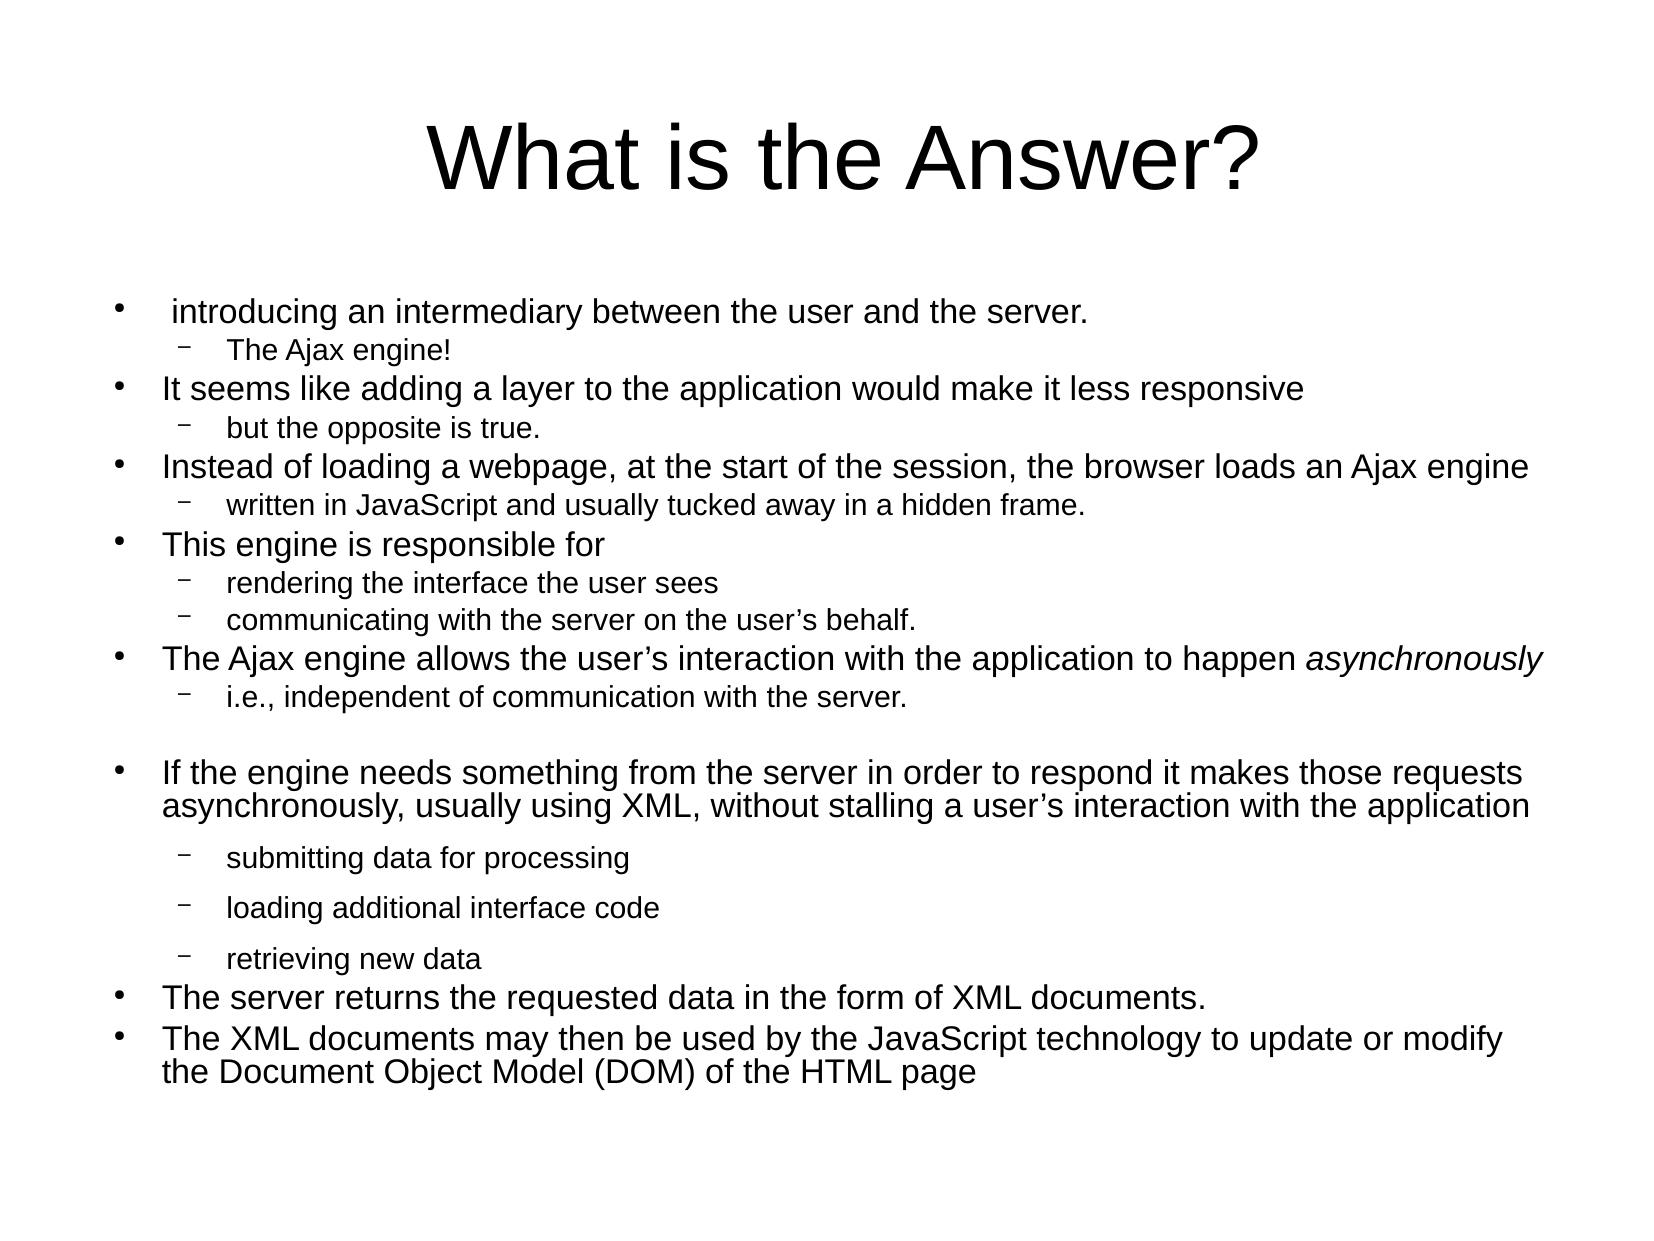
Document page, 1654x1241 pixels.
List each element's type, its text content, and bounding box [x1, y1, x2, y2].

title What is the Answer? [82, 49, 1571, 257]
list introducing an intermediary between the user and the server. The Ajax engine! It seems like adding a layer to the application would make it less responsive but the opposite is true. Instead of loading a webpage, at the start of the session, the browser loads an Ajax engine written in JavaScript and usually tucked away in a hidden frame. This engine is responsible for rendering the interface the user sees communicating with the server on the user’s behalf. The Ajax engine allows the user’s interaction with the application to happen asynchronously i.e., independent of communication with the server. If the engine needs something from the server in order to respond it makes those requests asynchronously, usually using XML, without stalling a user’s interaction with the application submitting data for processing loading additional interface code retrieving new data The server returns the requested data in the form of XML documents. The XML documents may then be used by the JavaScript technology to update or modify the Document Object Model (DOM) of the HTML page [82, 289, 1571, 1108]
